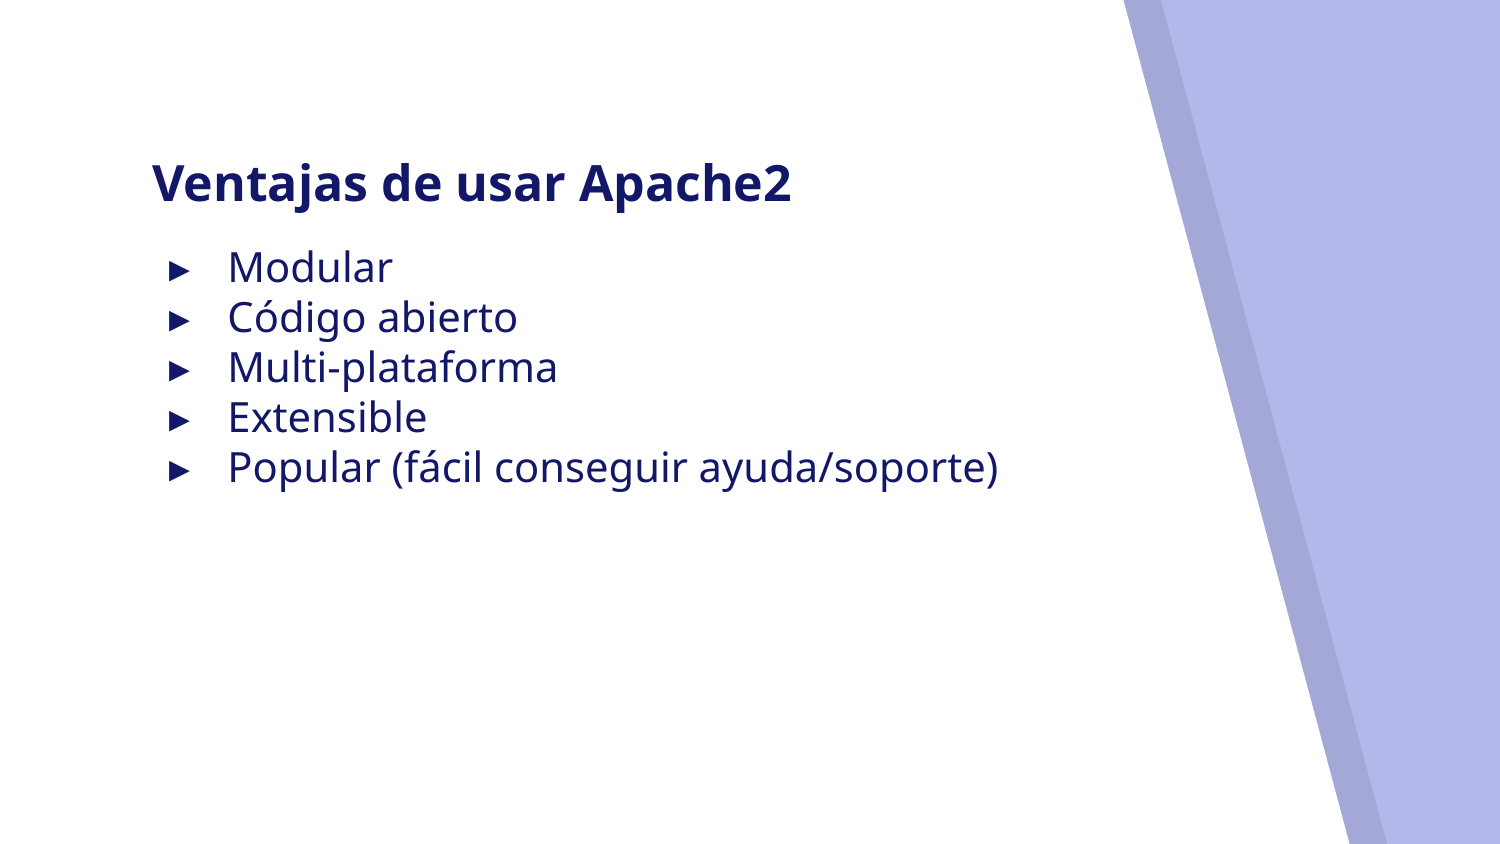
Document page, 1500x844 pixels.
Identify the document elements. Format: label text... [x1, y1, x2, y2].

title Ventajas de usar Apache2 [137, 146, 1011, 226]
list Modular Código abierto Multi-plataforma Extensible Popular (fácil conseguir ayuda/soporte) [137, 226, 1484, 597]
